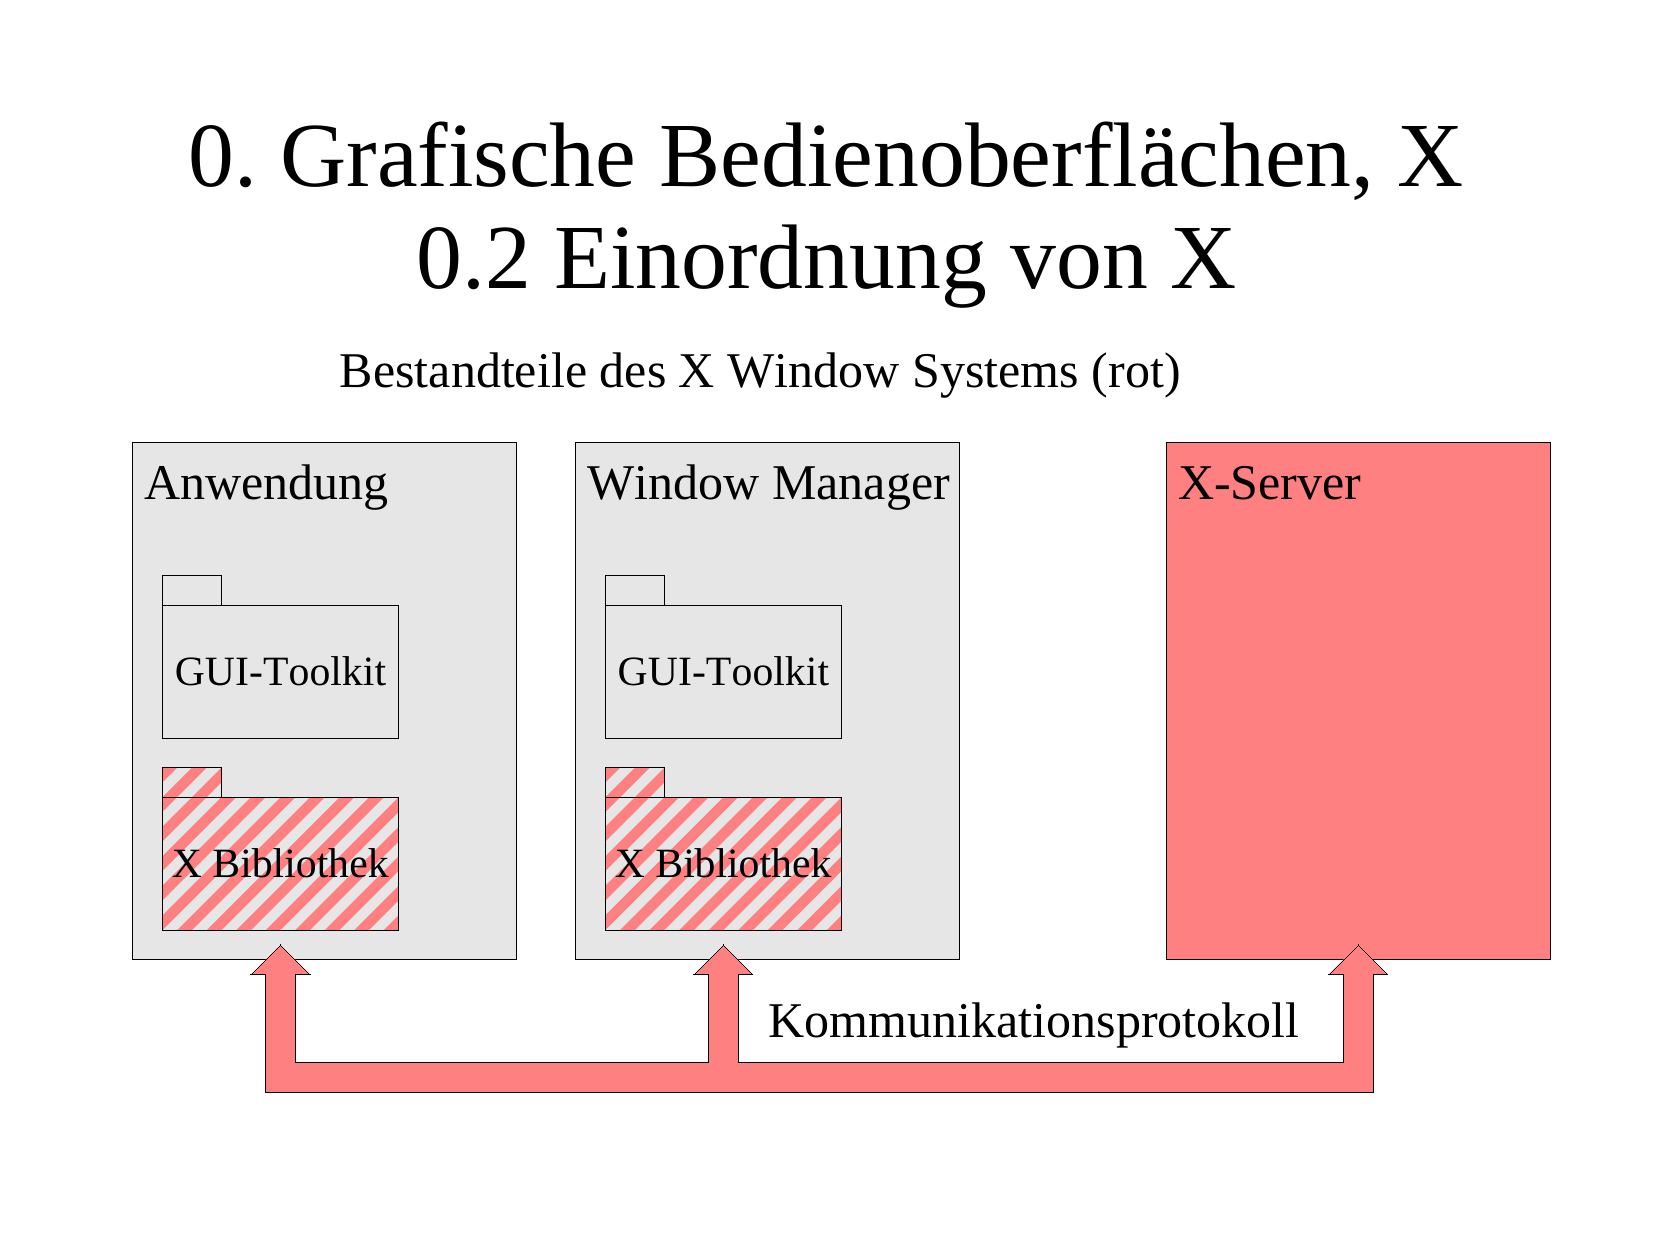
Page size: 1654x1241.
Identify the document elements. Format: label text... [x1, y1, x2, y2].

text_box GUI-Toolkit [162, 605, 399, 739]
text_box X Bibliothek [605, 797, 842, 931]
text_box [162, 575, 222, 606]
text_box X-Server [1166, 442, 1551, 960]
text_box [605, 575, 665, 606]
text_box [250, 944, 1388, 1093]
text_box X Bibliothek [162, 797, 399, 931]
title 0. Grafische Bedienoberflächen, X 0.2 Einordnung von X [121, 102, 1534, 311]
text_box [606, 768, 664, 797]
text_box Bestandteile des X Window Systems (rot) [339, 343, 1182, 399]
text_box GUI-Toolkit [605, 605, 842, 739]
text_box Kommunikationsprotokoll [768, 992, 1300, 1049]
text_box Window Manager [575, 442, 960, 960]
text_box Anwendung [132, 442, 517, 960]
text_box [163, 768, 221, 797]
